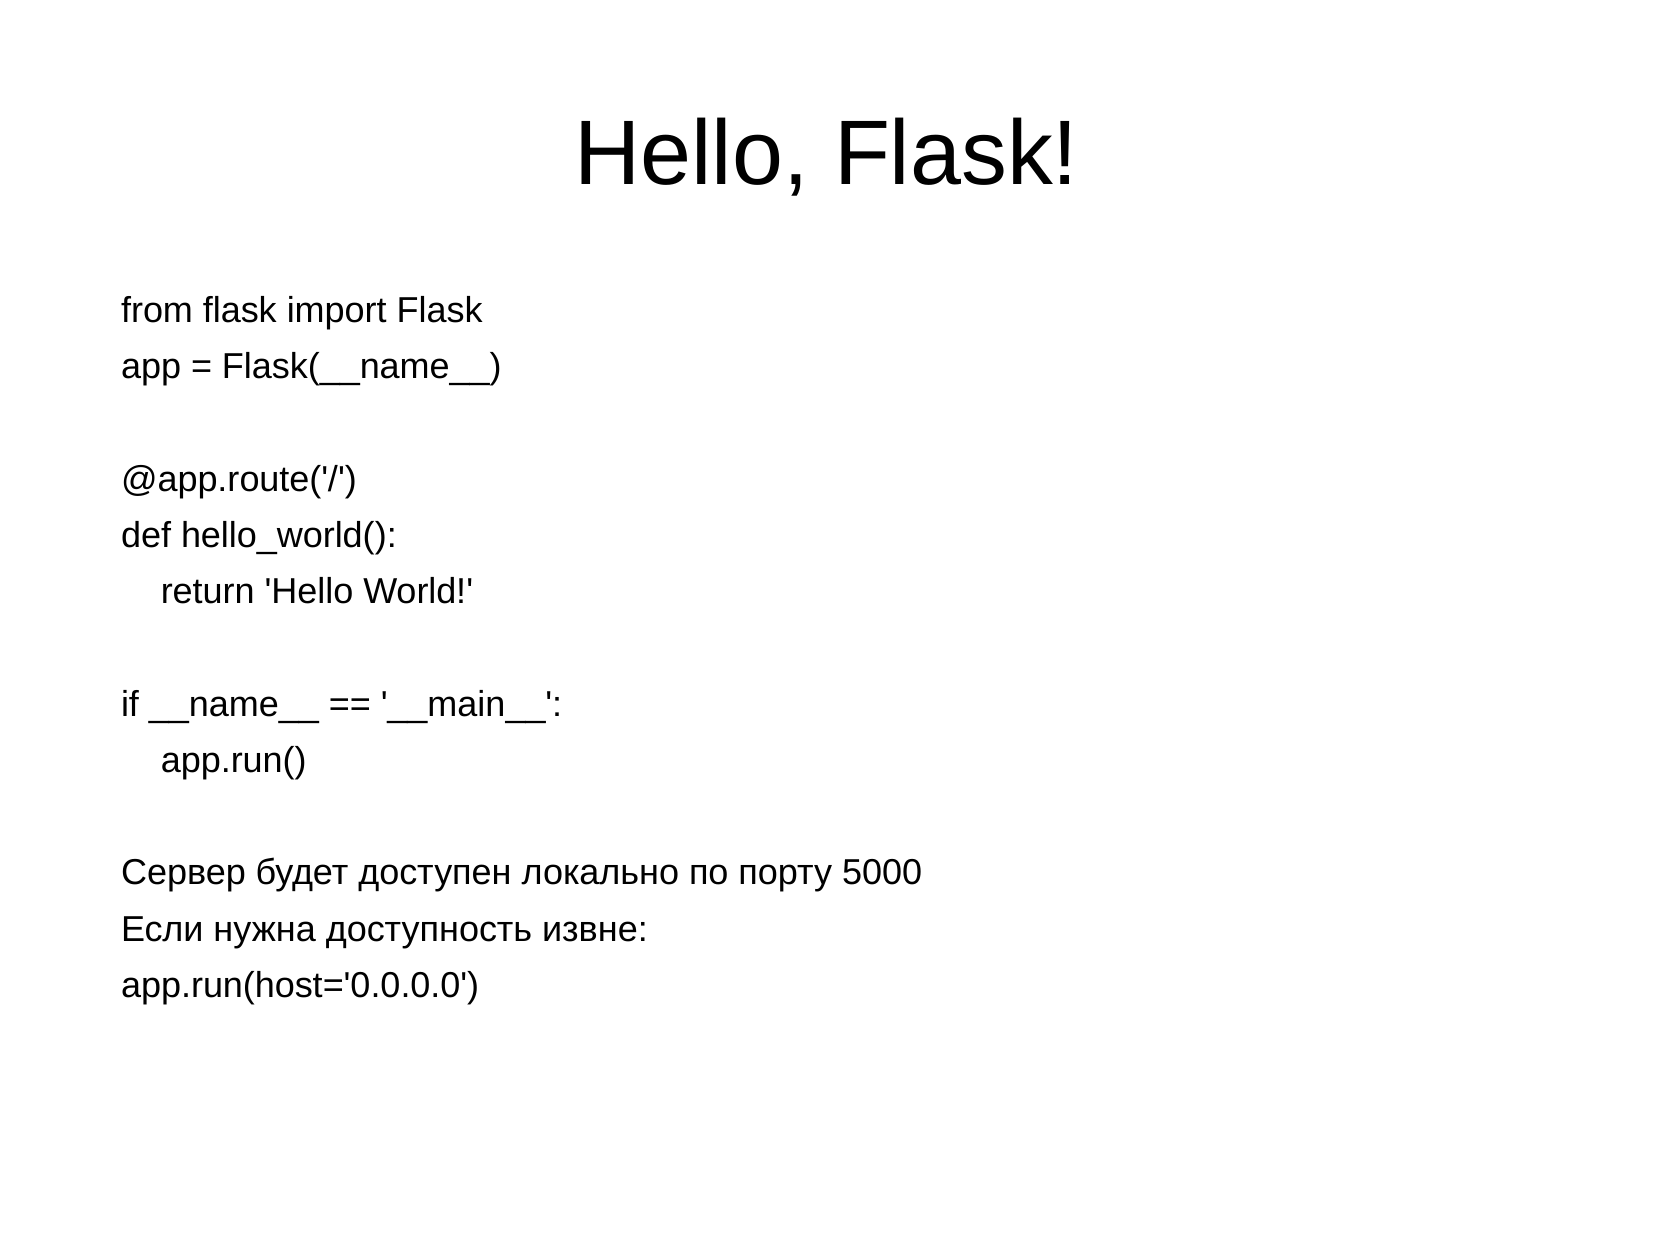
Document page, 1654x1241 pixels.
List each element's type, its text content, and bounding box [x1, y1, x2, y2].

title Hello, Flask! [82, 49, 1571, 257]
list from flask import Flask app = Flask(__name__) @app.route('/') def hello_world(): return 'Hello World!' if __name__ == '__main__': app.run() Сервер будет доступен локально по порту 5000 Если нужна доступность извне: app.run(host='0.0.0.0') [82, 290, 1571, 1010]
